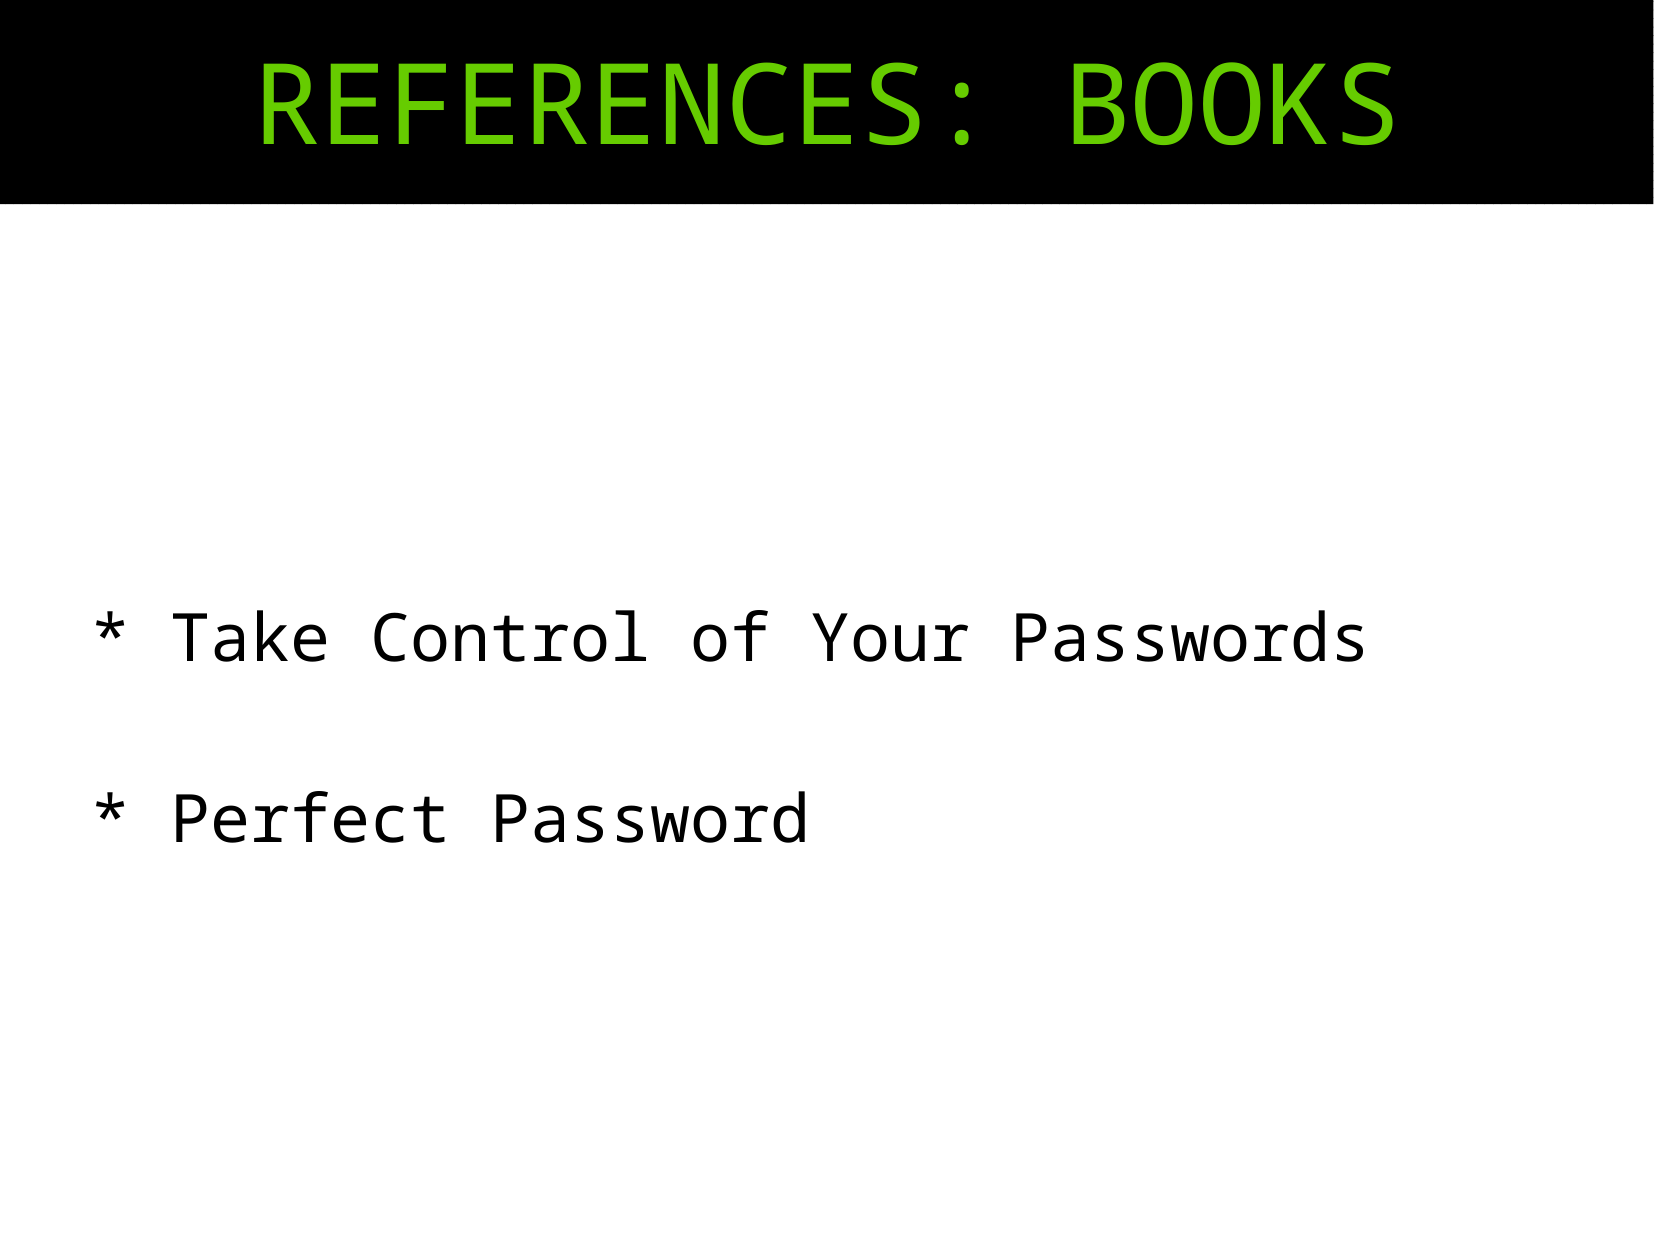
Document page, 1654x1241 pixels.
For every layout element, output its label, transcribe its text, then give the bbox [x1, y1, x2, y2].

subtitle * Take Control of Your Passwords * Perfect Password [90, 305, 1621, 1146]
title REFERENCES: BOOKS [0, 0, 1654, 205]
